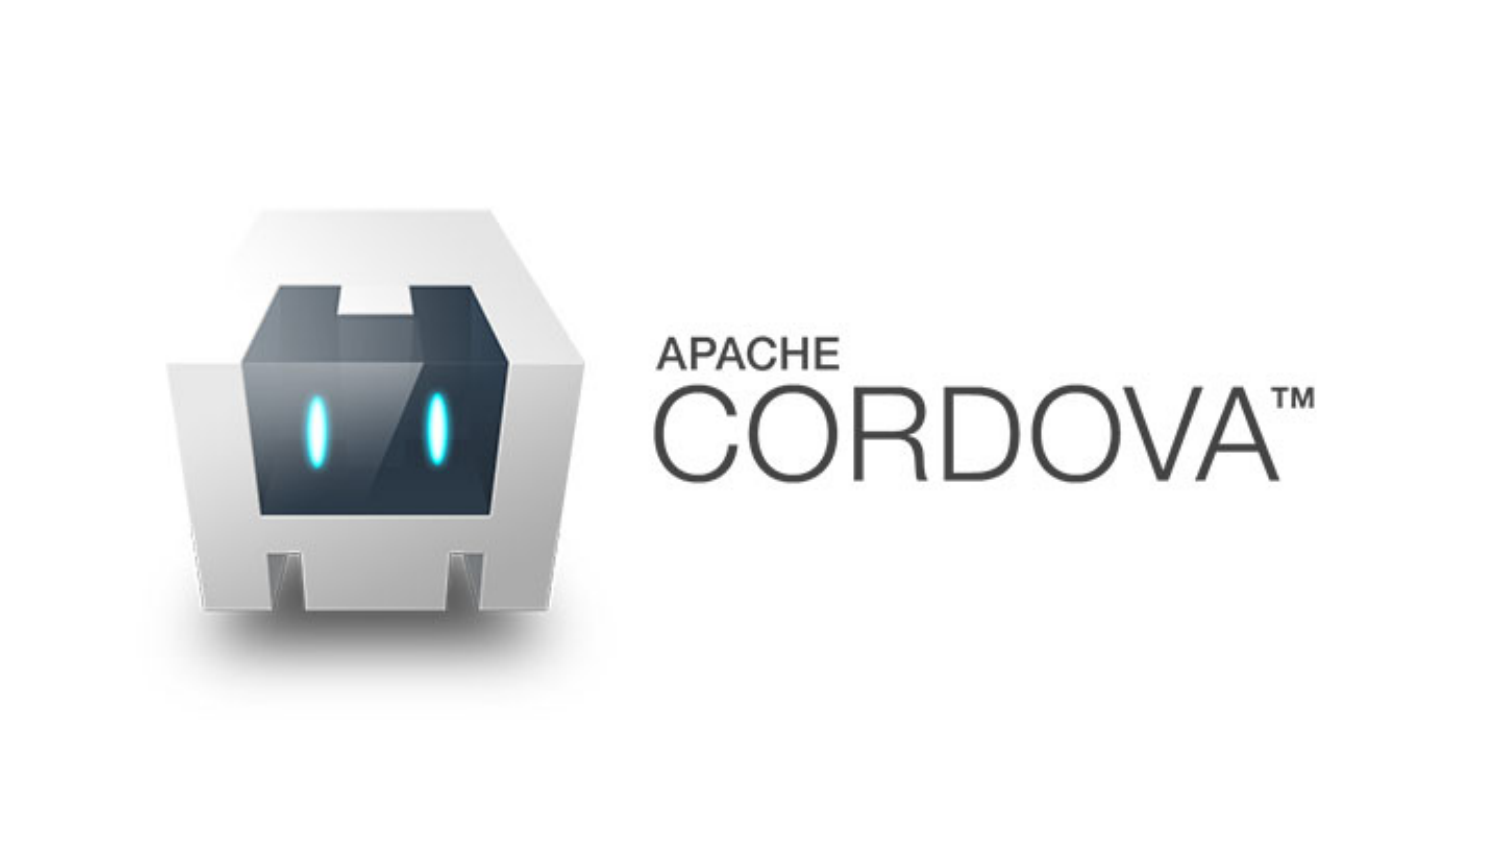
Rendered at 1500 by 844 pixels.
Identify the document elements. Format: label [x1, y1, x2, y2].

picture [83, 123, 1417, 720]
